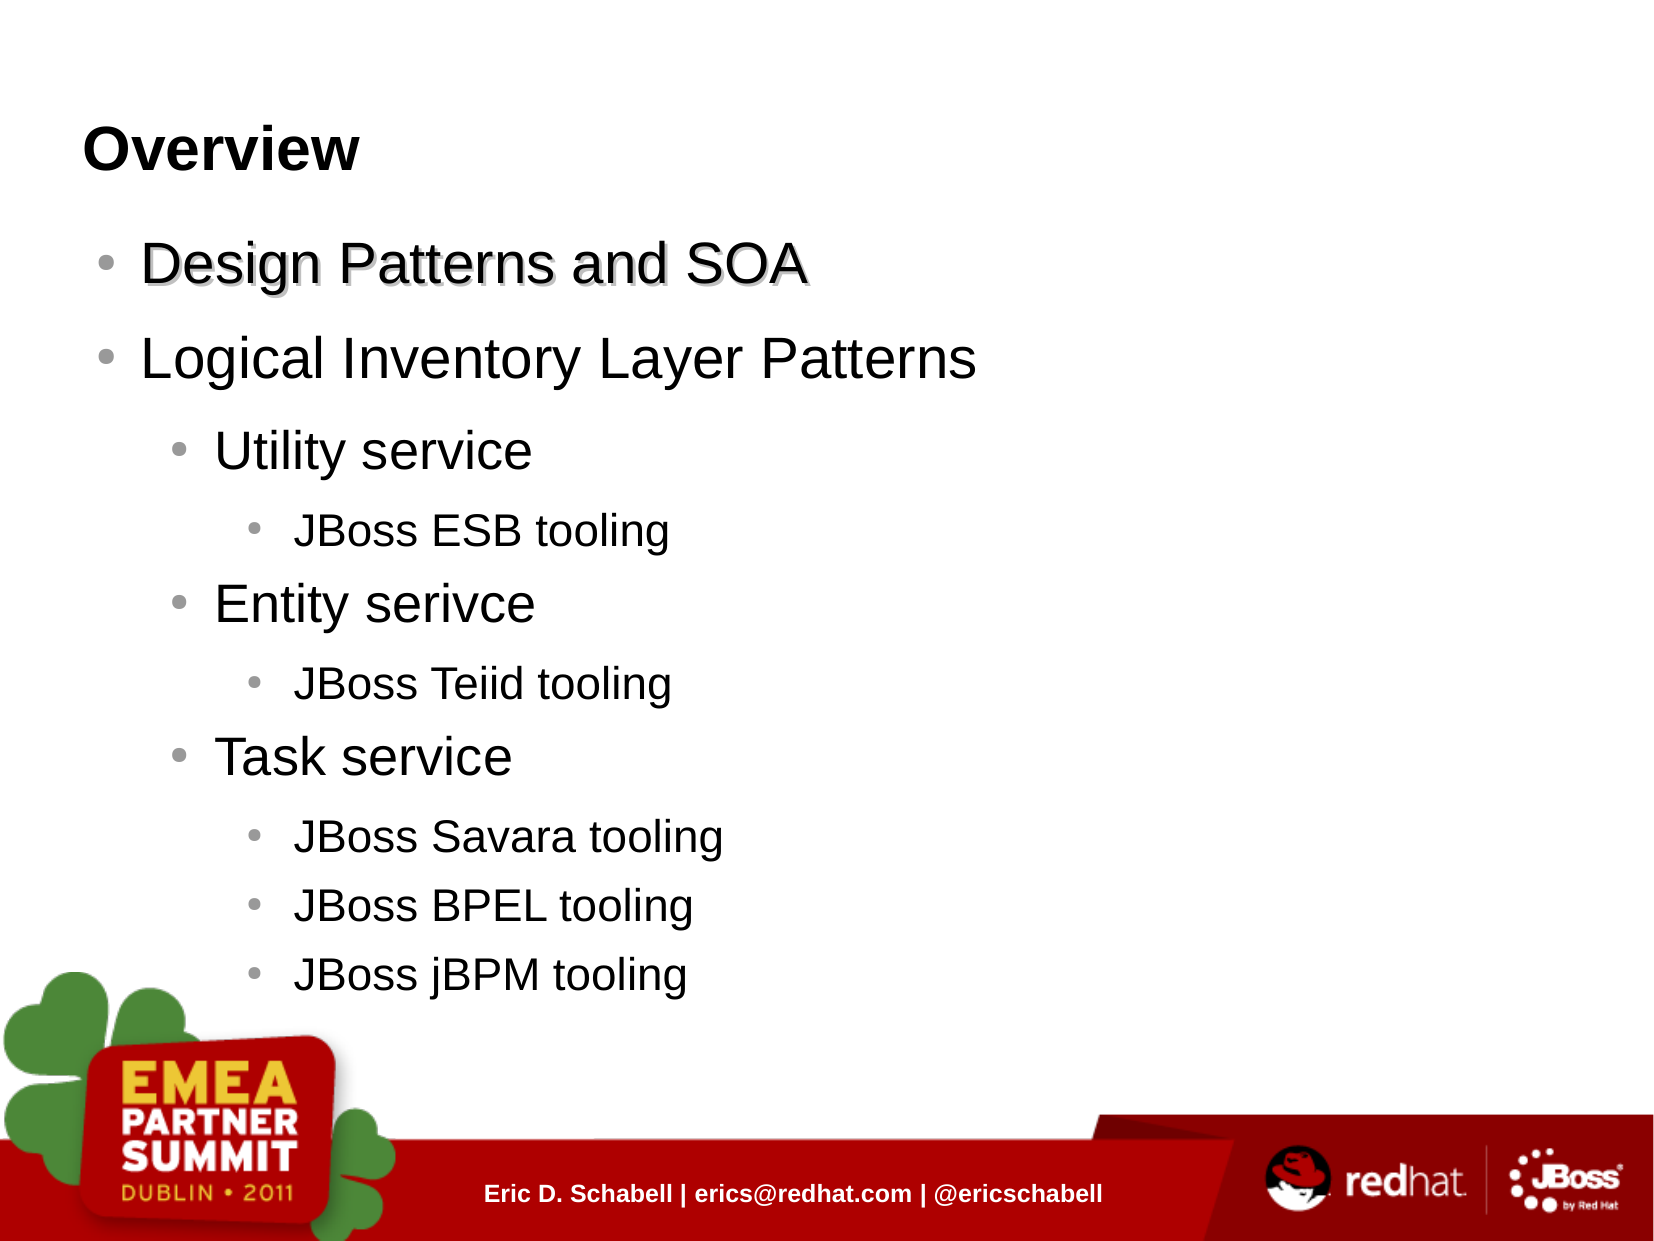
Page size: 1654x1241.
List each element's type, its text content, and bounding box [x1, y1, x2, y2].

title Overview [82, 55, 1571, 243]
picture [0, 972, 1654, 1241]
list Design Patterns and SOA Logical Inventory Layer Patterns Utility service JBoss ESB tooling Entity serivce JBoss Teiid tooling Task service JBoss Savara tooling JBoss BPEL tooling JBoss jBPM tooling [80, 231, 1570, 1008]
